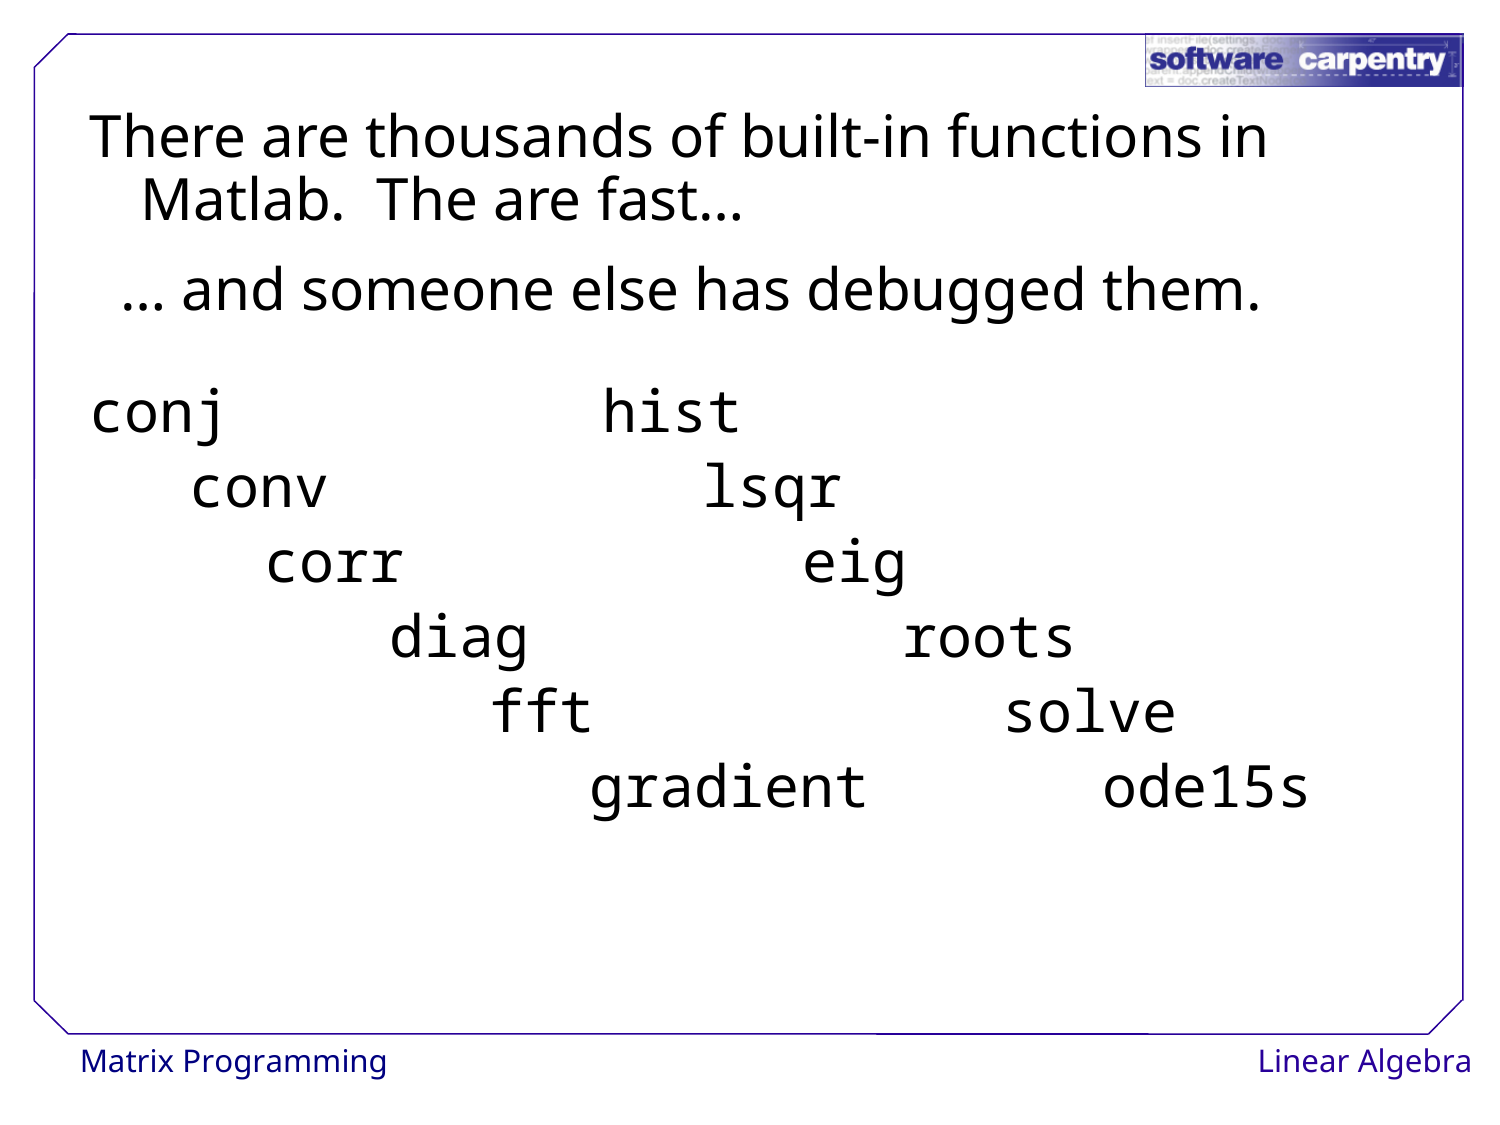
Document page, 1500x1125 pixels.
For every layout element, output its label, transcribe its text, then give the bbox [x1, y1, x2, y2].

text_box eig [787, 525, 1101, 613]
text_box ode15s [1087, 750, 1401, 838]
text_box fft [474, 675, 788, 763]
text_box conj [74, 375, 425, 463]
text_box gradient [574, 750, 888, 838]
text_box diag [375, 600, 688, 688]
text_box lsqr [687, 450, 1463, 538]
text_box roots [887, 600, 1201, 688]
text_box conv [174, 450, 488, 538]
text_box hist [587, 375, 950, 463]
text_box corr [249, 525, 613, 613]
list There are thousands of built-in functions in Matlab. The are fast… … and someone else has debugged them. [75, 99, 1363, 363]
picture [1145, 33, 1464, 87]
text_box solve [987, 675, 1300, 763]
